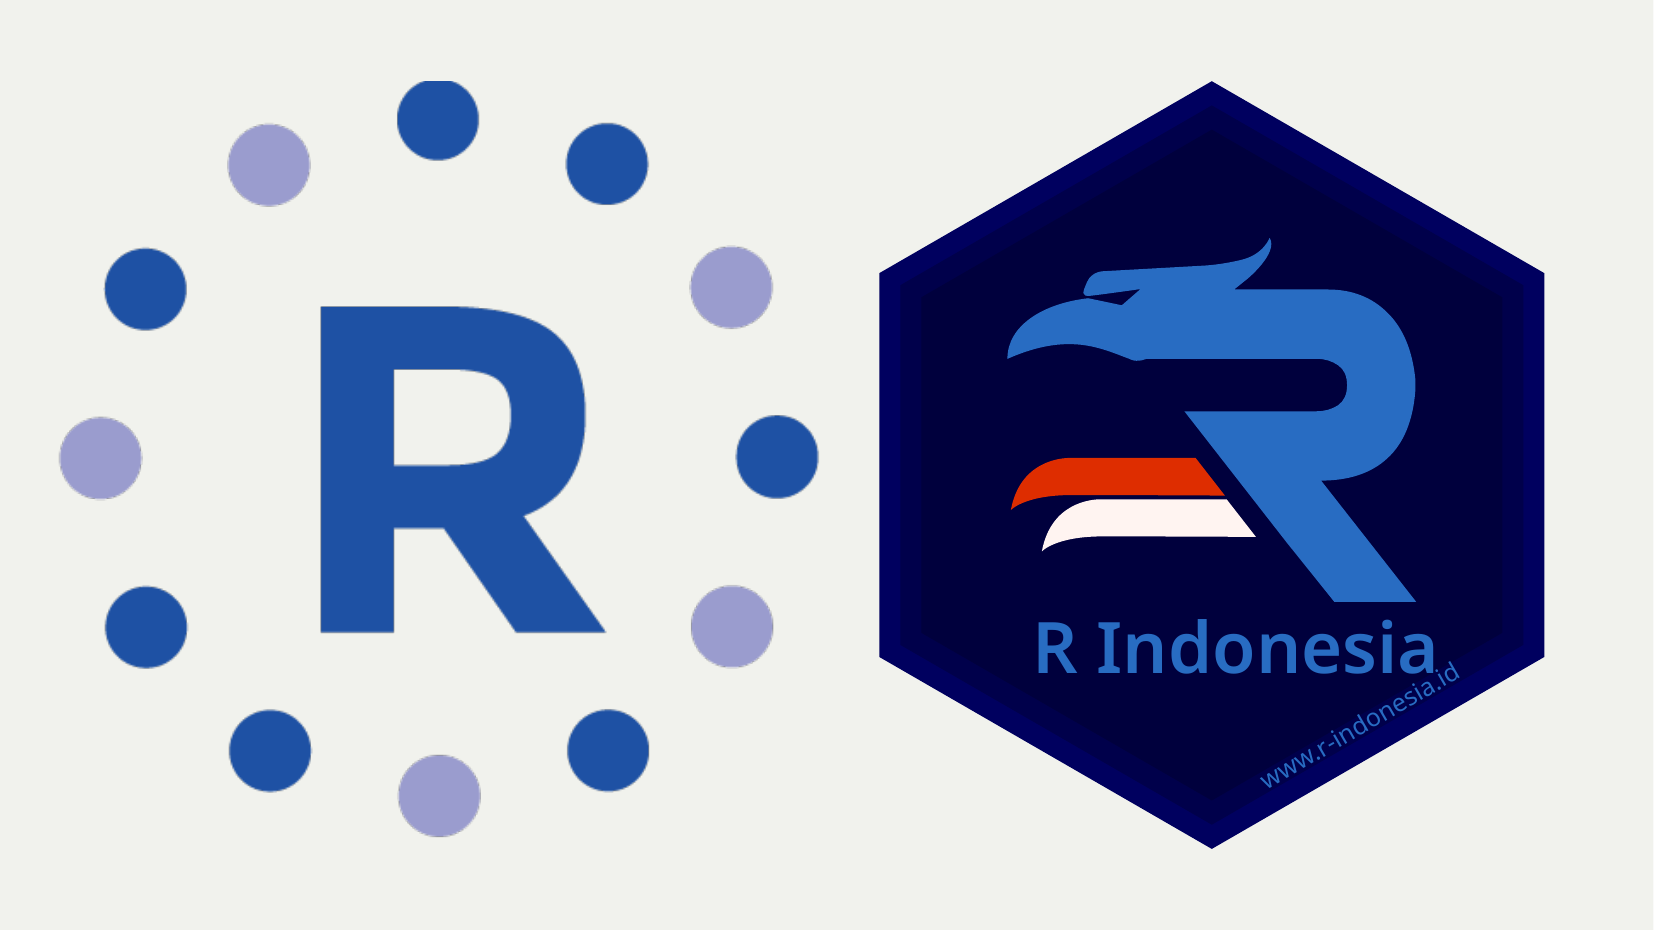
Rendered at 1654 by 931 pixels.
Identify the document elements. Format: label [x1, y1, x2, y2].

picture [51, 81, 831, 849]
picture [879, 81, 1545, 849]
